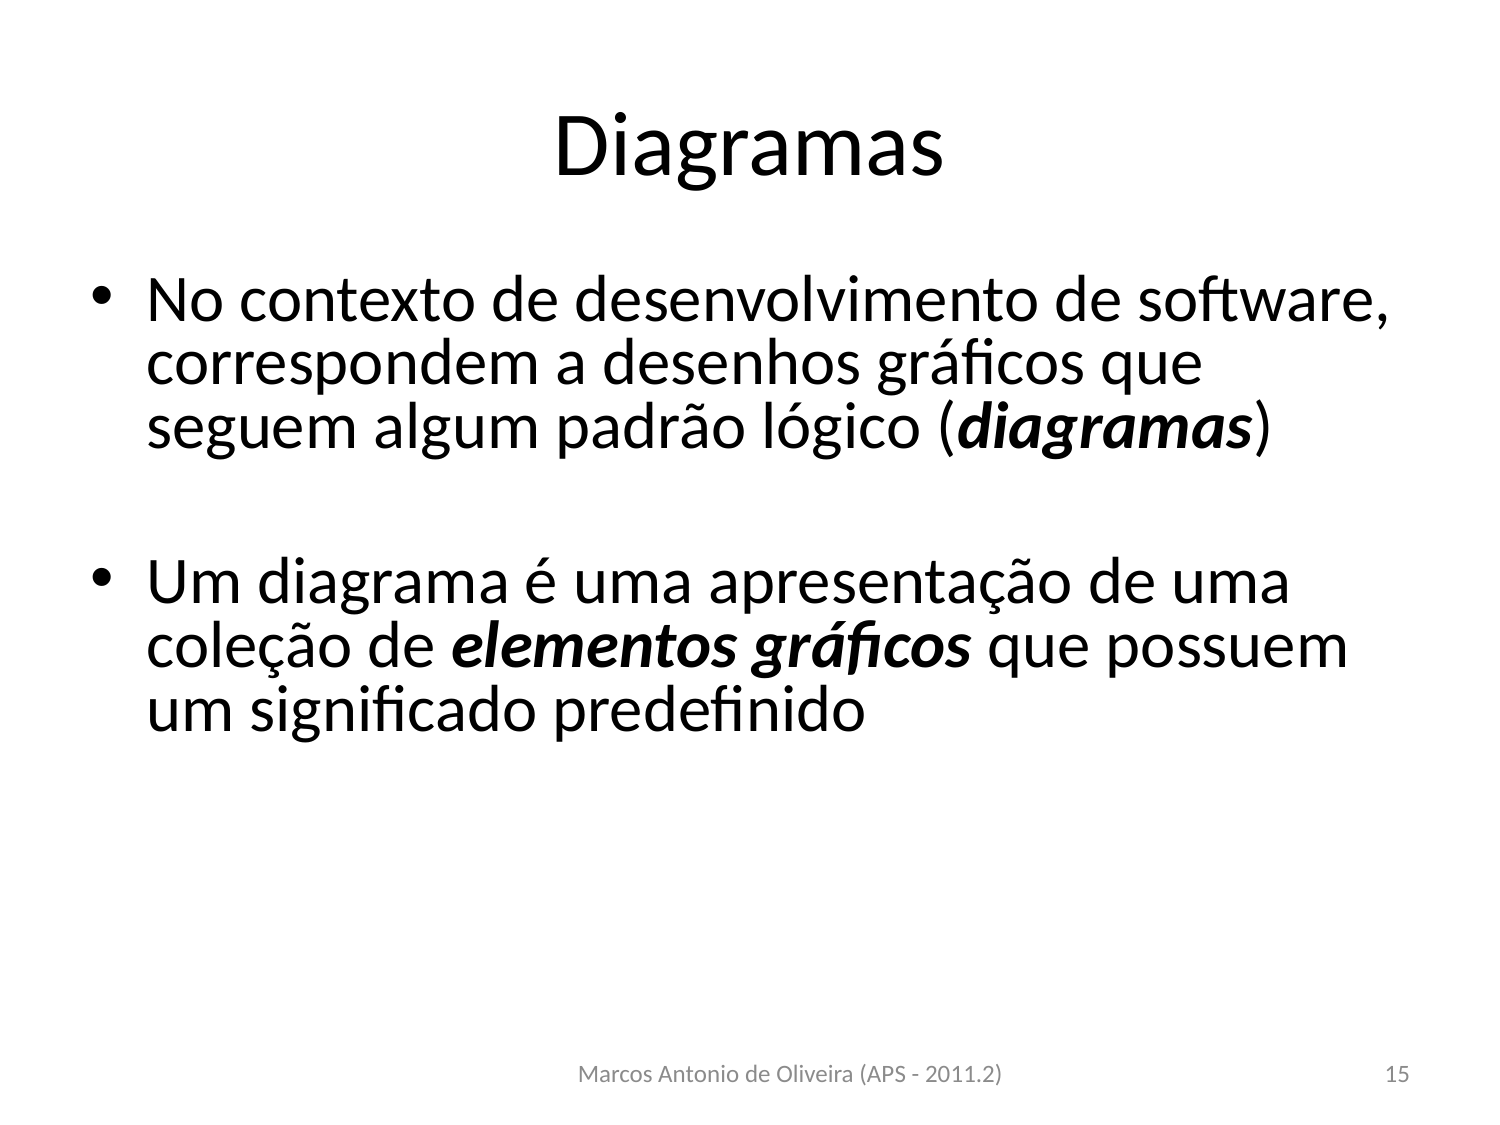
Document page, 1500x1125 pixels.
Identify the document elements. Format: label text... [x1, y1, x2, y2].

title Diagramas [75, 45, 1425, 233]
footer Marcos Antonio de Oliveira (APS - 2011.2) [512, 1042, 1069, 1103]
slide_number <número> [1074, 1042, 1425, 1103]
list No contexto de desenvolvimento de software, correspondem a desenhos gráficos que seguem algum padrão lógico (diagramas) Um diagrama é uma apresentação de uma coleção de elementos gráficos que possuem um significado predefinido [75, 262, 1425, 1005]
